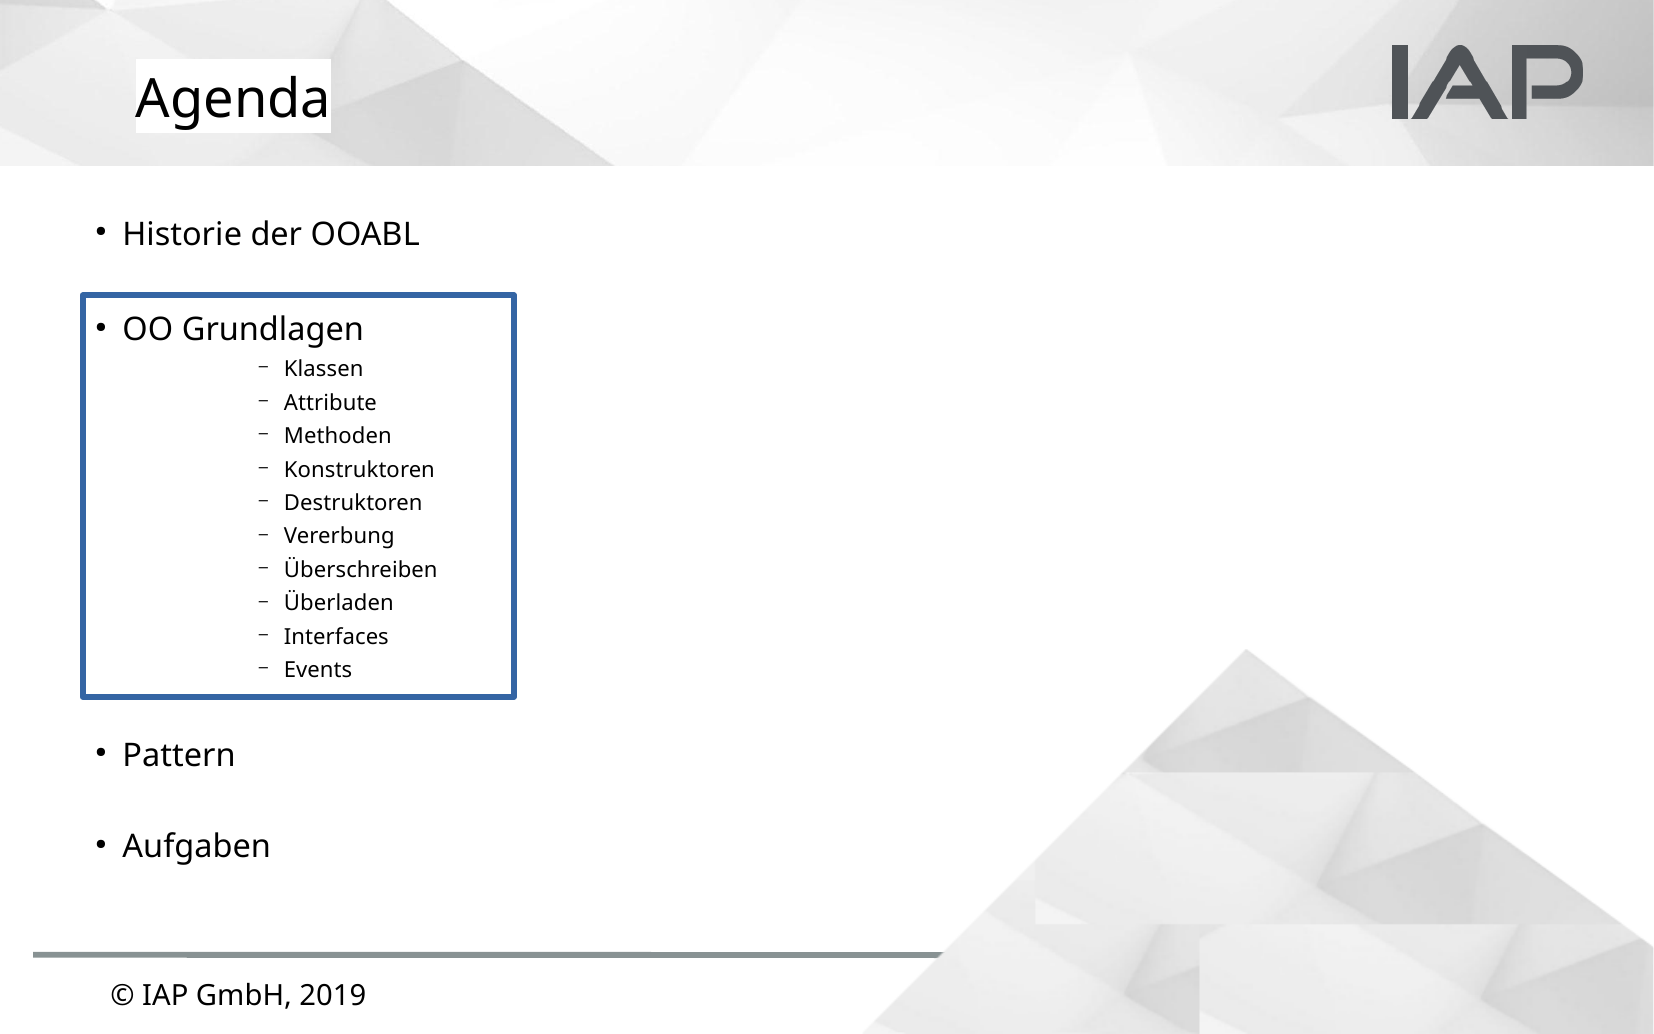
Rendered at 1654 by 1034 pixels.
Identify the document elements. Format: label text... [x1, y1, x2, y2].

list [95, 460, 511, 694]
list Historie der OOABL OO Grundlagen Klassen Attribute Methoden Konstruktoren Destruktoren Vererbung Überschreiben Überladen Interfaces Events Pattern Aufgaben [82, 166, 1571, 649]
list [95, 460, 1371, 792]
picture [0, 0, 1654, 166]
list Historie der OOABL OO Grundlagen Klassen Attribute Methoden Konstruktoren Destruktoren Vererbung Überschreiben Überladen Interfaces Events Pattern Aufgaben [82, 700, 862, 868]
list Historie der OOABL OO Grundlagen Klassen Attribute Methoden Konstruktoren Destruktoren Vererbung Überschreiben Überladen Interfaces Events Pattern Aufgaben [86, 298, 511, 694]
picture [862, 649, 1654, 1034]
title Agenda [135, 41, 1264, 152]
